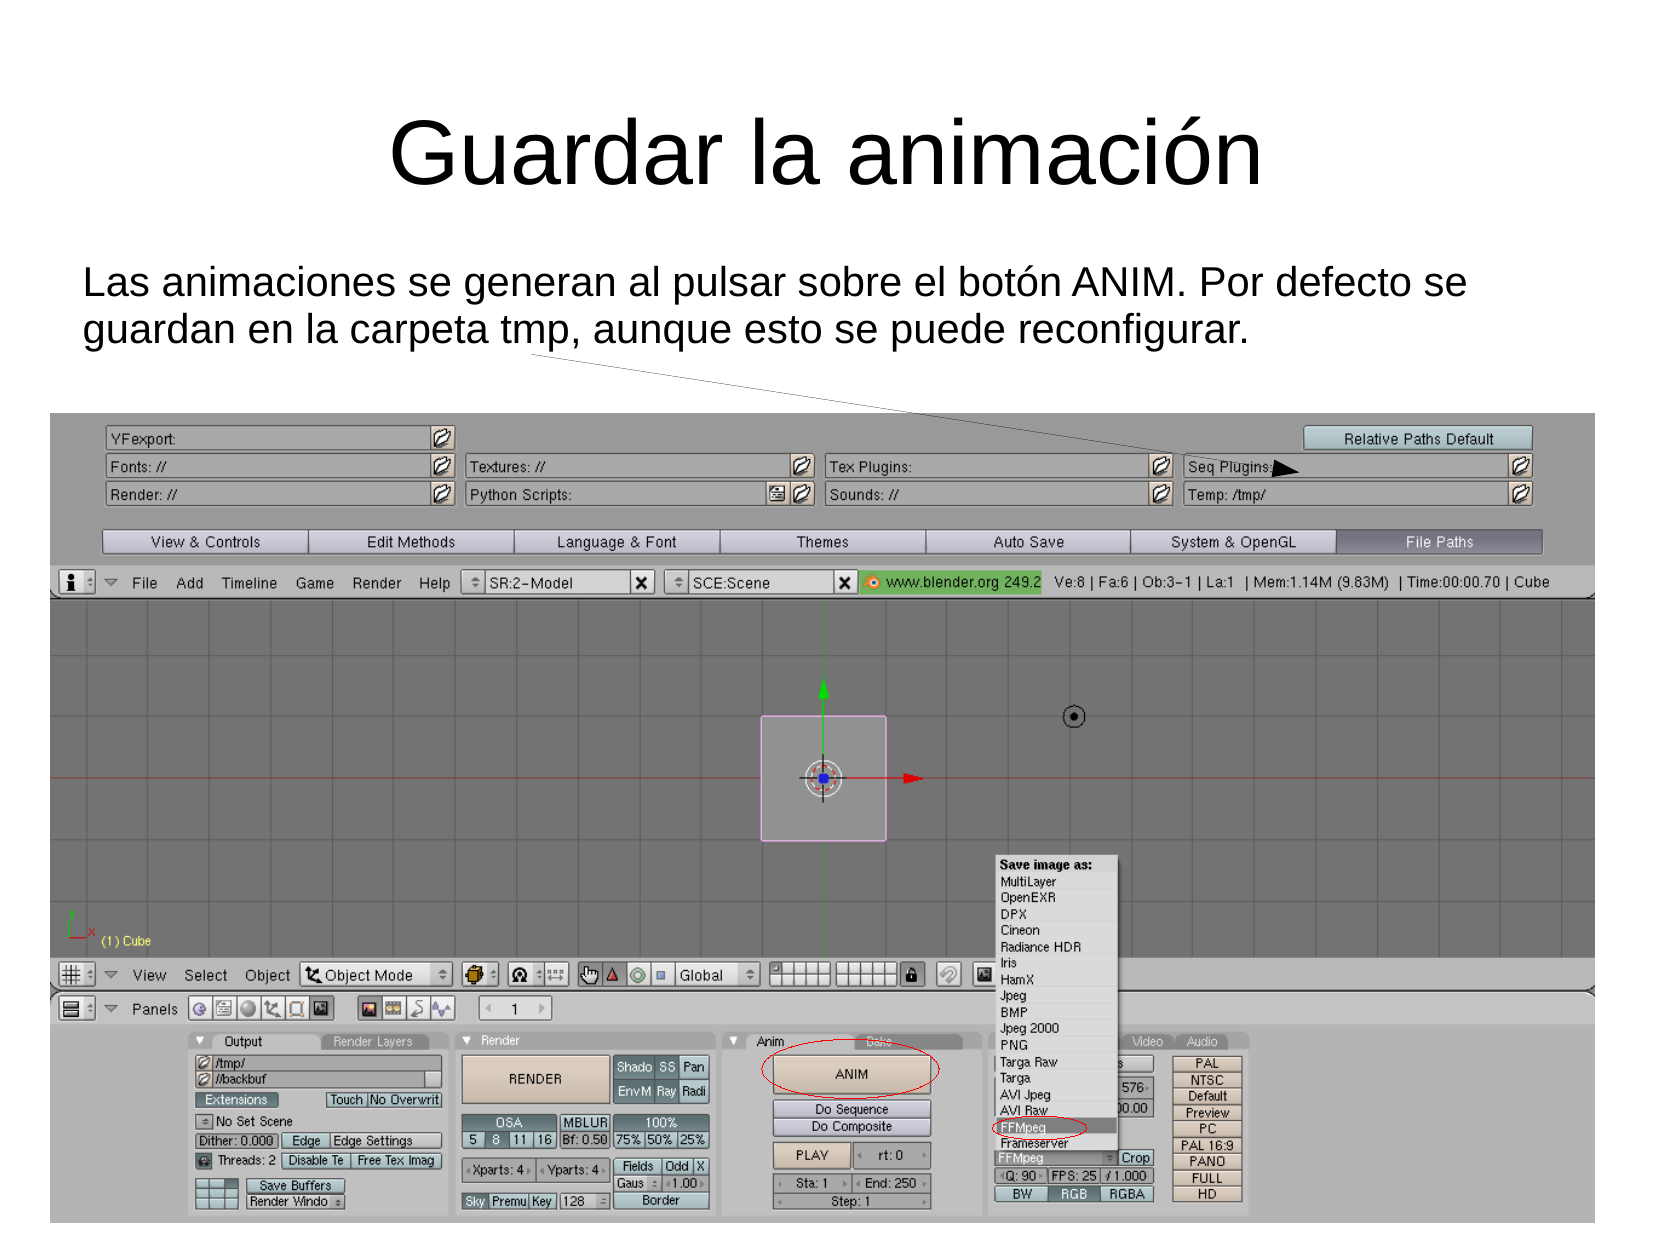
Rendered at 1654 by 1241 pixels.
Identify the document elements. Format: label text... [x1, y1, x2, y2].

subtitle Las animaciones se generan al pulsar sobre el botón ANIM. Por defecto se guardan en la carpeta tmp, aunque esto se puede reconfigurar. [82, 232, 1571, 378]
picture [50, 413, 1595, 1223]
title Guardar la animación [82, 56, 1571, 232]
